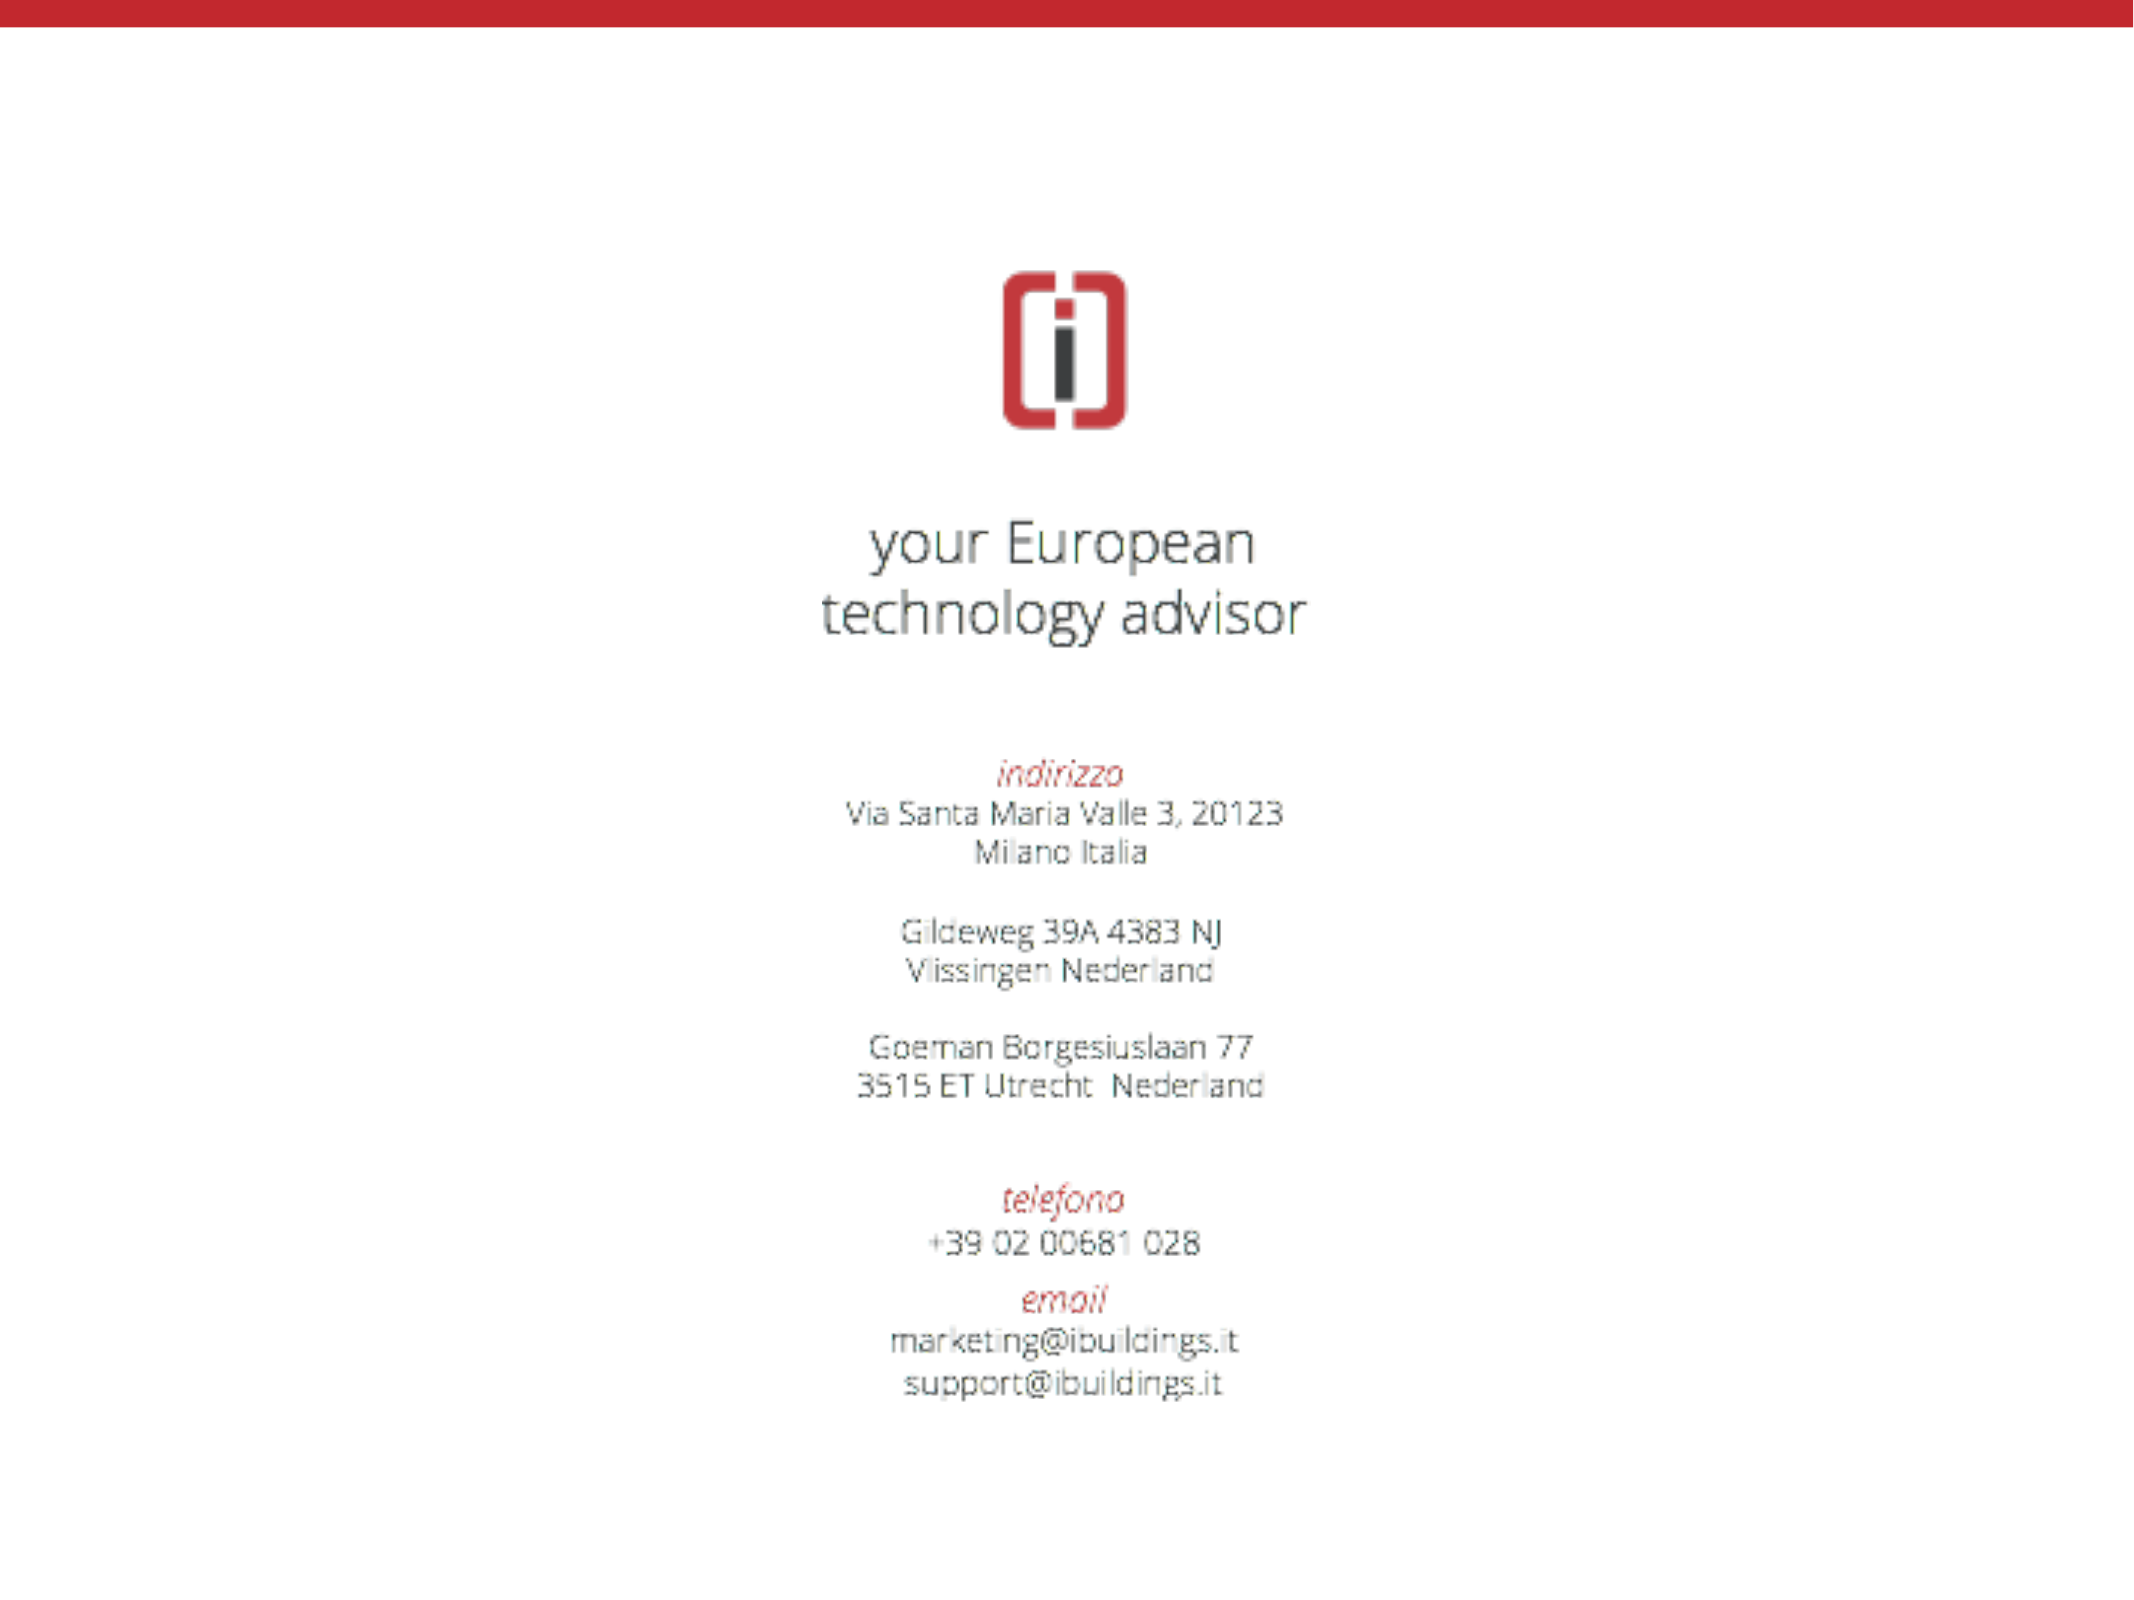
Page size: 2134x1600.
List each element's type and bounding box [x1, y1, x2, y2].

picture [890, 1180, 1243, 1405]
picture [822, 503, 1311, 651]
picture [972, 245, 1161, 453]
picture [839, 755, 1295, 1107]
